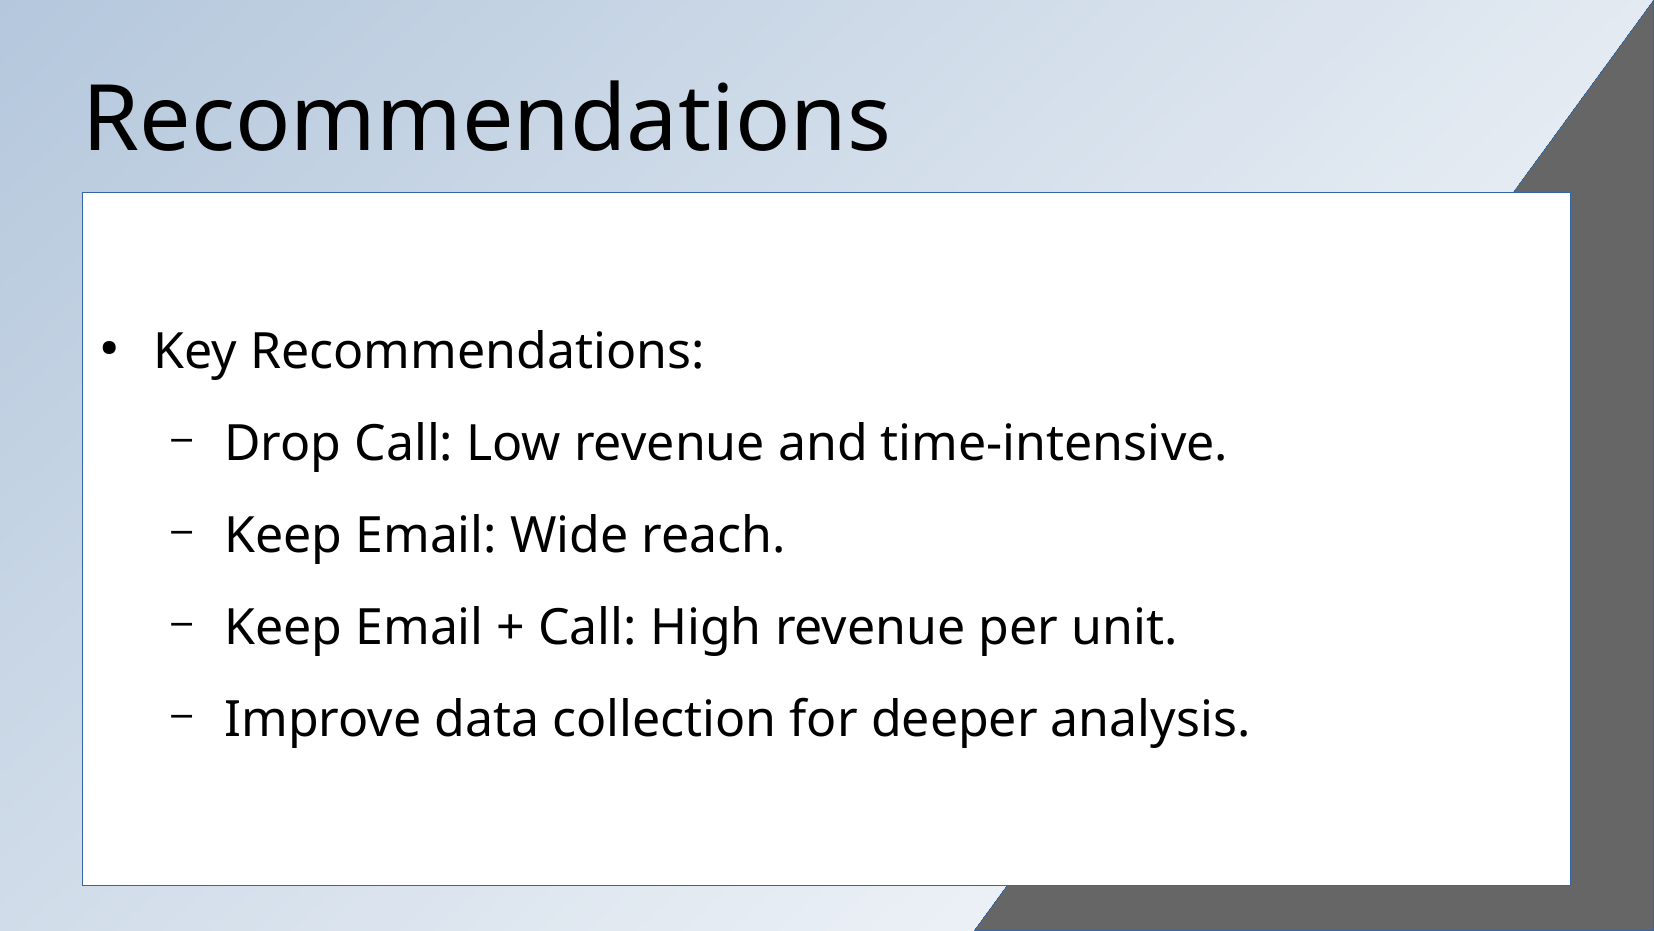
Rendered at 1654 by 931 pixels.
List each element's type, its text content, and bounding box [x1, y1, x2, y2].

list Key Recommendations: Drop Call: Low revenue and time-intensive. Keep Email: Wide reach. Keep Email + Call: High revenue per unit. Improve data collection for deeper analysis. [82, 217, 1571, 857]
title Recommendations [82, 37, 1571, 192]
text_box [82, 0, 1654, 931]
